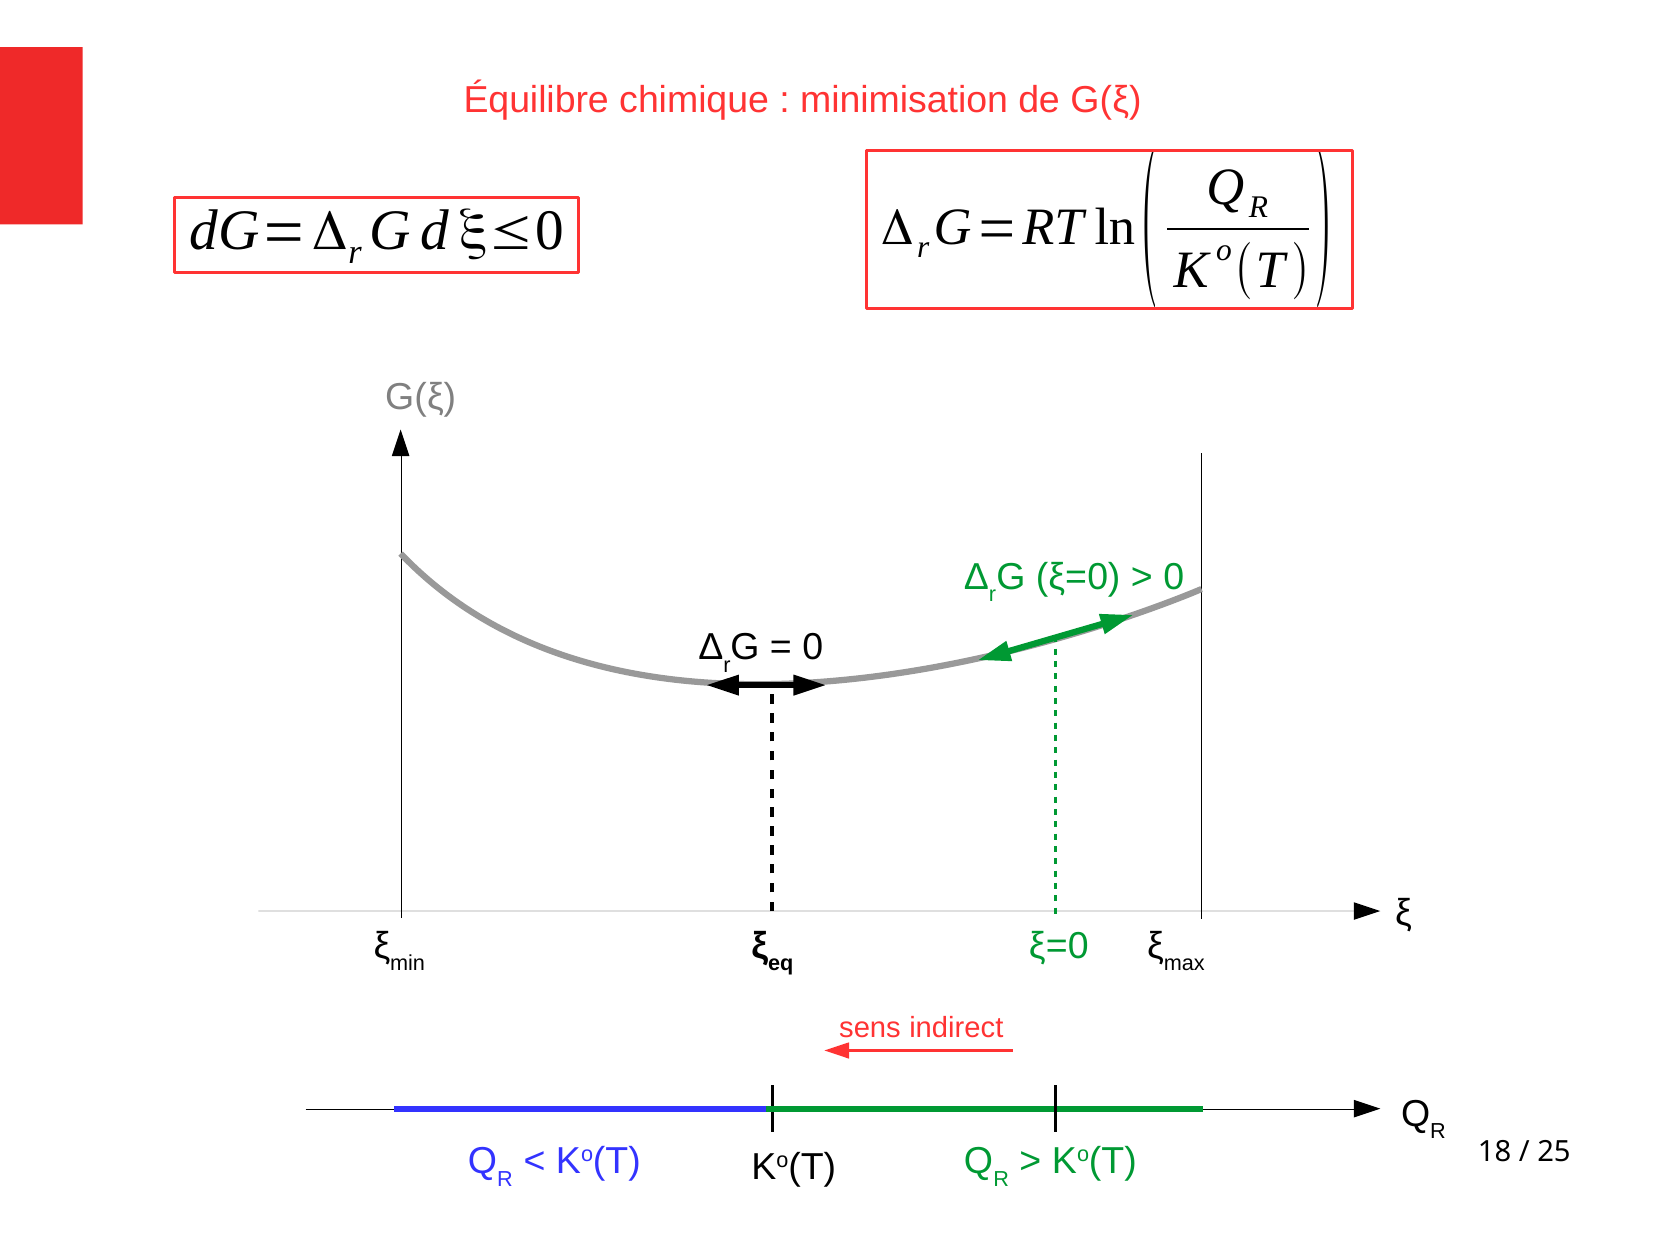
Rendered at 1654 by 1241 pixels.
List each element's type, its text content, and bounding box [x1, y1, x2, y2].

text_box QR < Ko(T) [453, 1132, 672, 1199]
text_box ξ=0 [1014, 916, 1109, 997]
text_box ξeq [736, 916, 814, 997]
text_box ξmax [1132, 916, 1267, 997]
text_box ΔrG = 0 [683, 618, 861, 681]
text_box Équilibre chimique : minimisation de G(ξ) [448, 70, 1170, 116]
chart [867, 152, 1351, 307]
text_box ΔrG (ξ=0) > 0 [949, 547, 1210, 614]
text_box ξmin [358, 916, 454, 997]
chart [175, 199, 578, 272]
text_box Ko(T) [736, 1138, 855, 1181]
text_box sens indirect [824, 1003, 1027, 1037]
text_box QR > Ko(T) [949, 1132, 1233, 1199]
text_box G(ξ) [370, 368, 489, 426]
text_box QR [1386, 1085, 1528, 1151]
text_box ξ [1380, 884, 1440, 942]
